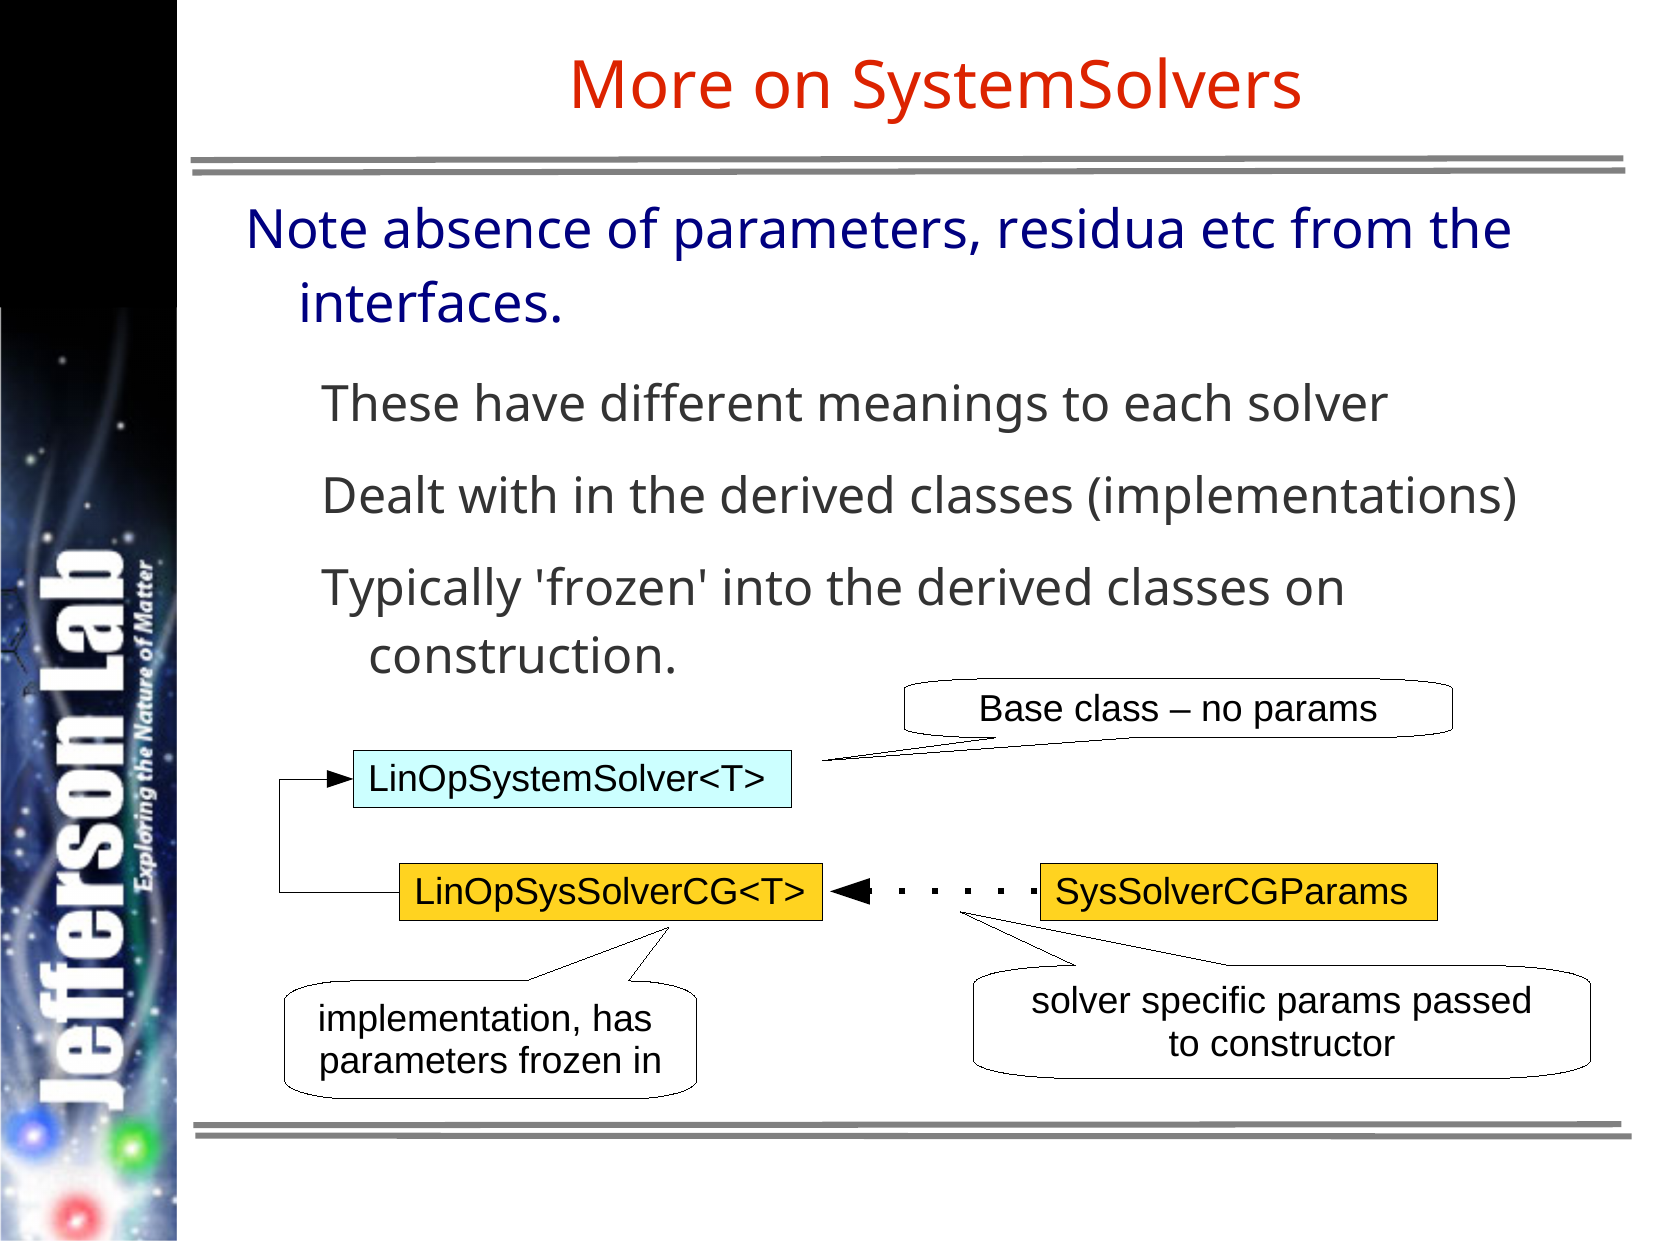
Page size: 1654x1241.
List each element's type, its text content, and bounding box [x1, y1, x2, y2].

text_box SysSolverCGParams [1040, 863, 1438, 921]
text_box solver specific params passed to constructor [960, 911, 1591, 1079]
text_box Base class – no params [822, 678, 1453, 761]
picture [2, 308, 176, 1240]
text_box implementation, has parameters frozen in [284, 927, 697, 1099]
text_box LinOpSystemSolver<T> [353, 750, 792, 808]
text_box LinOpSysSolverCG<T> [399, 863, 823, 921]
list Note absence of parameters, residua etc from the interfaces. These have different meanings to each solver Dealt with in the derived classes (implementations) Typically 'frozen' into the derived classes on construction. [227, 190, 1628, 700]
title More on SystemSolvers [235, 24, 1638, 141]
